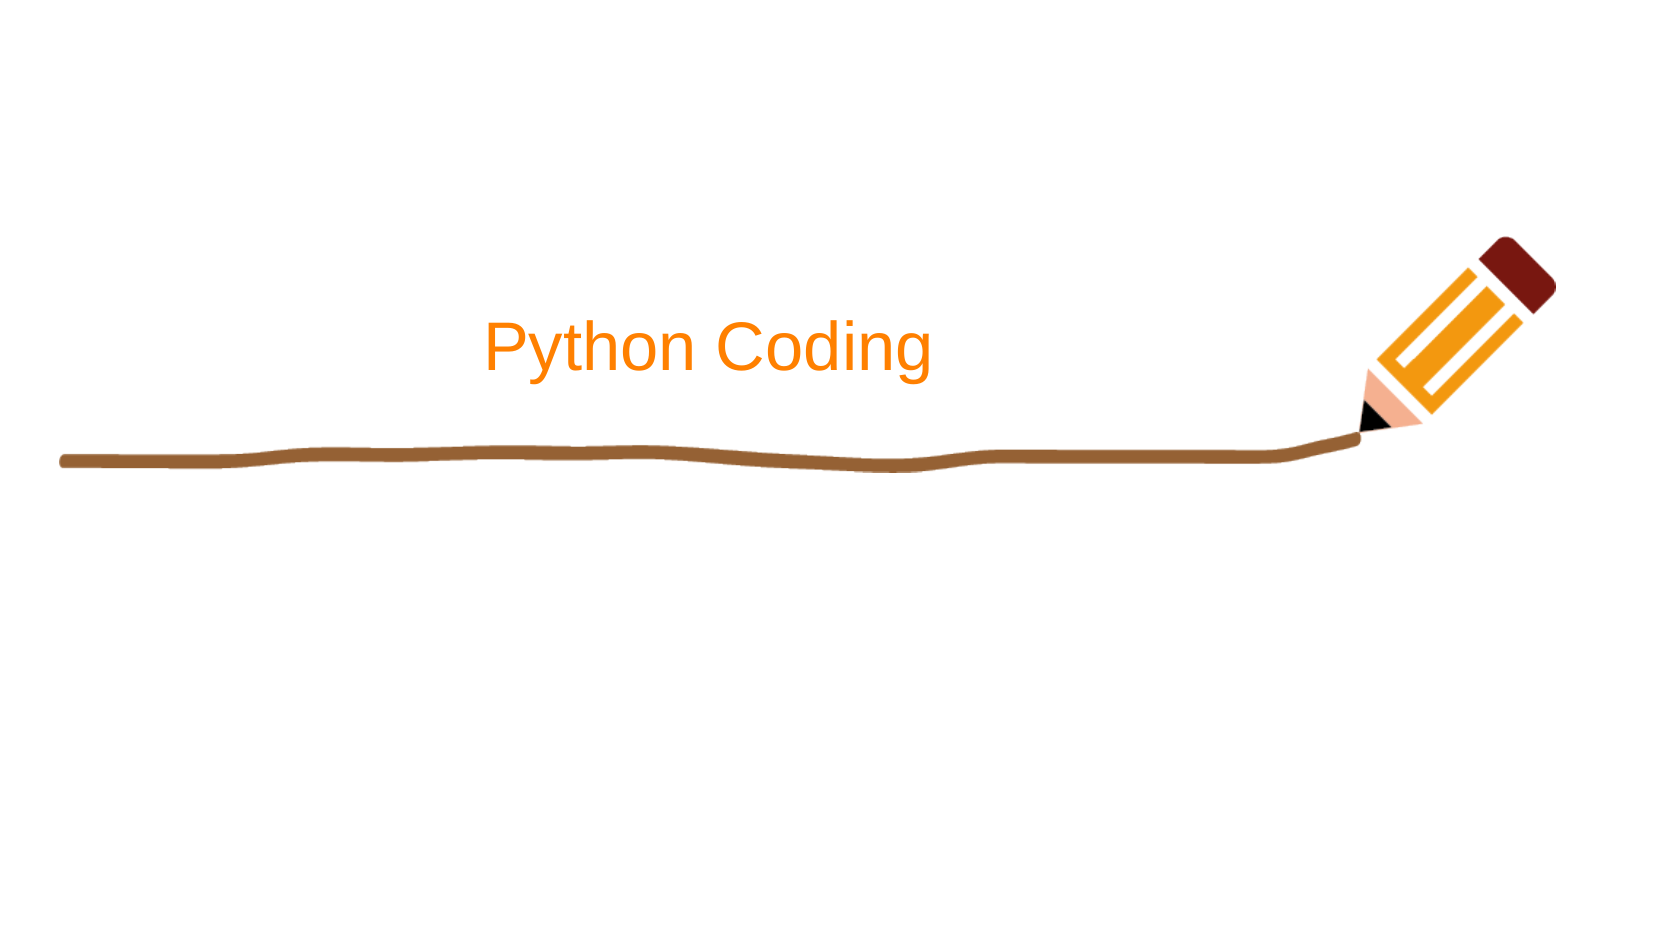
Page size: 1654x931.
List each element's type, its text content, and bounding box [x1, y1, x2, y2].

title Python Coding [88, 265, 1329, 429]
picture [59, 236, 1556, 473]
